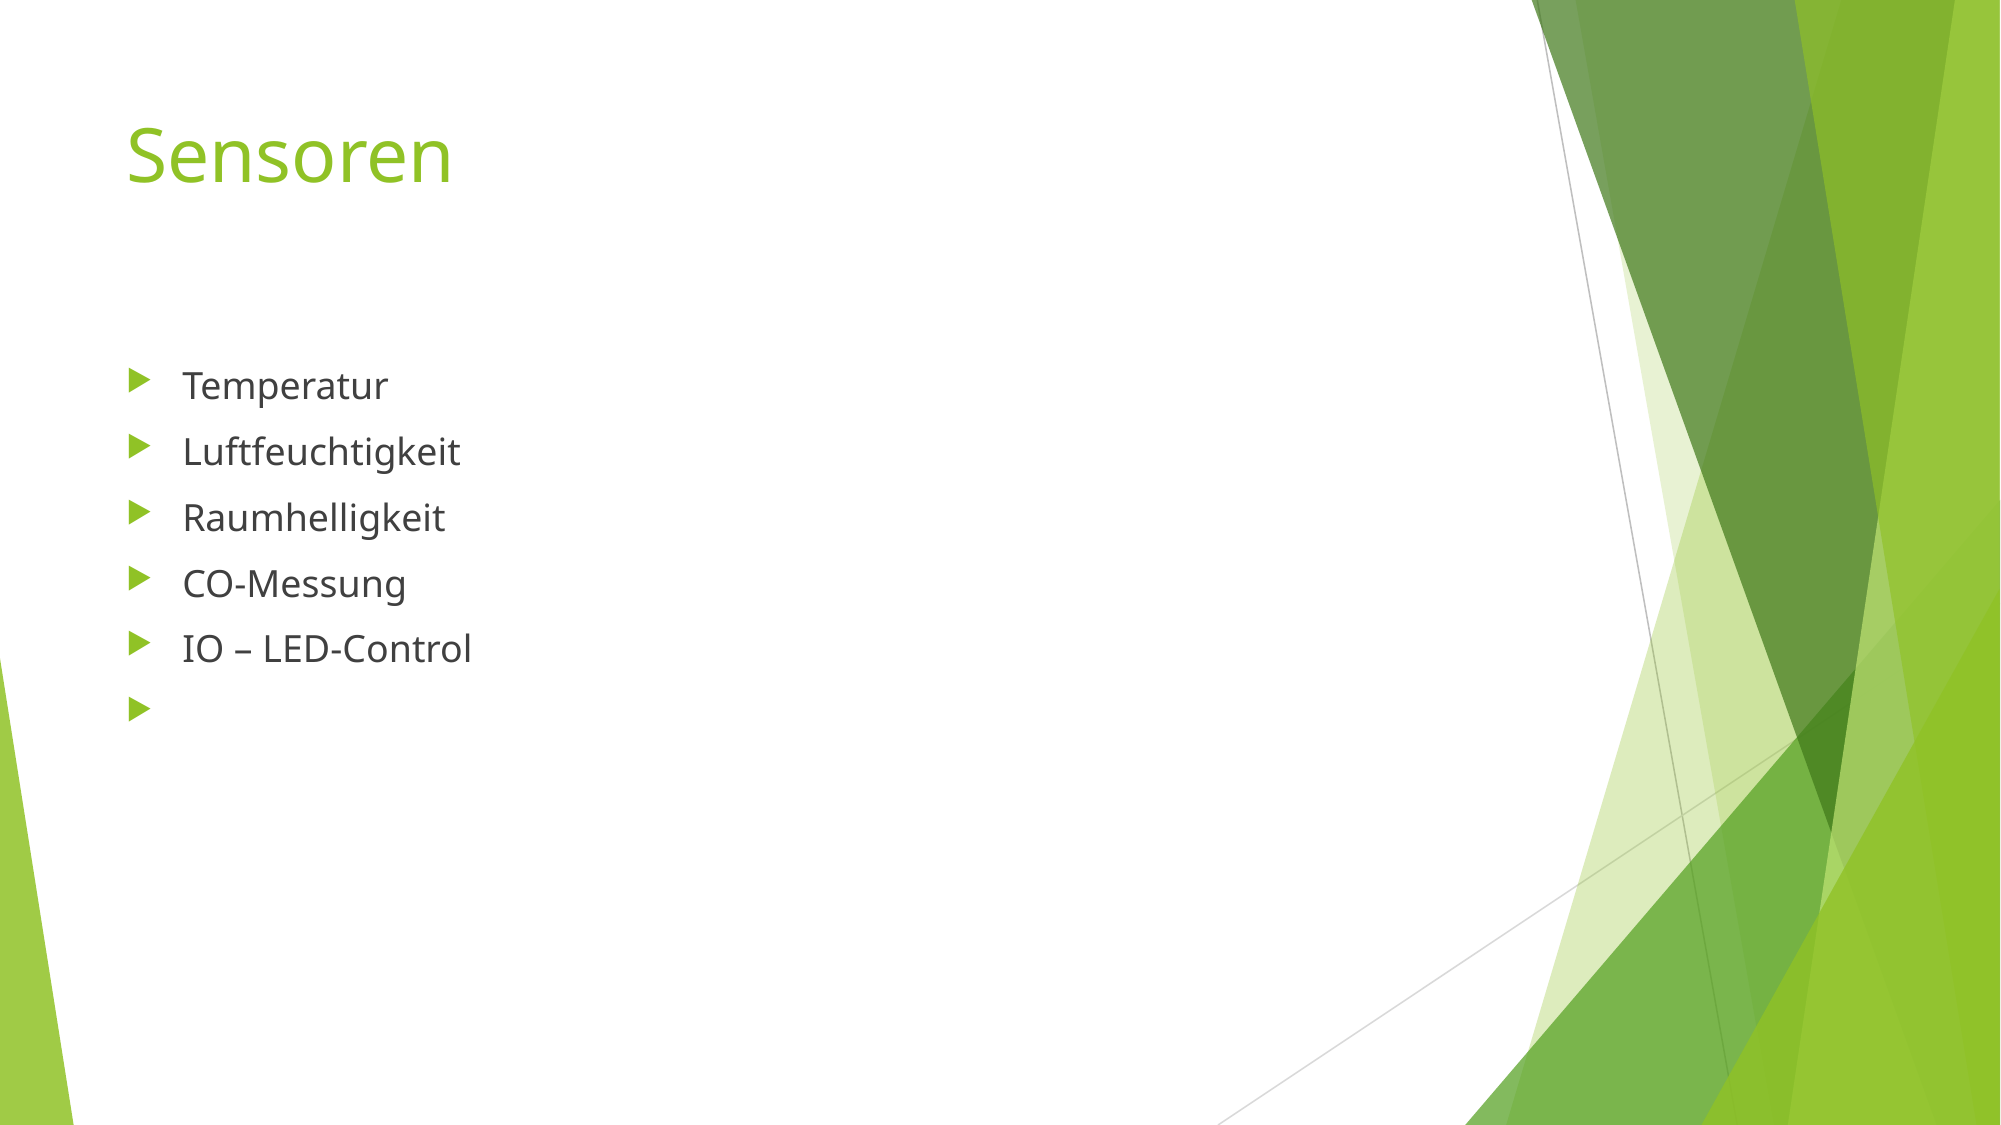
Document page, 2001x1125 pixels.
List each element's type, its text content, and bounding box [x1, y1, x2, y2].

list Temperatur Luftfeuchtigkeit Raumhelligkeit CO-Messung IO – LED-Control [111, 354, 1522, 992]
title Sensoren [111, 99, 1522, 317]
